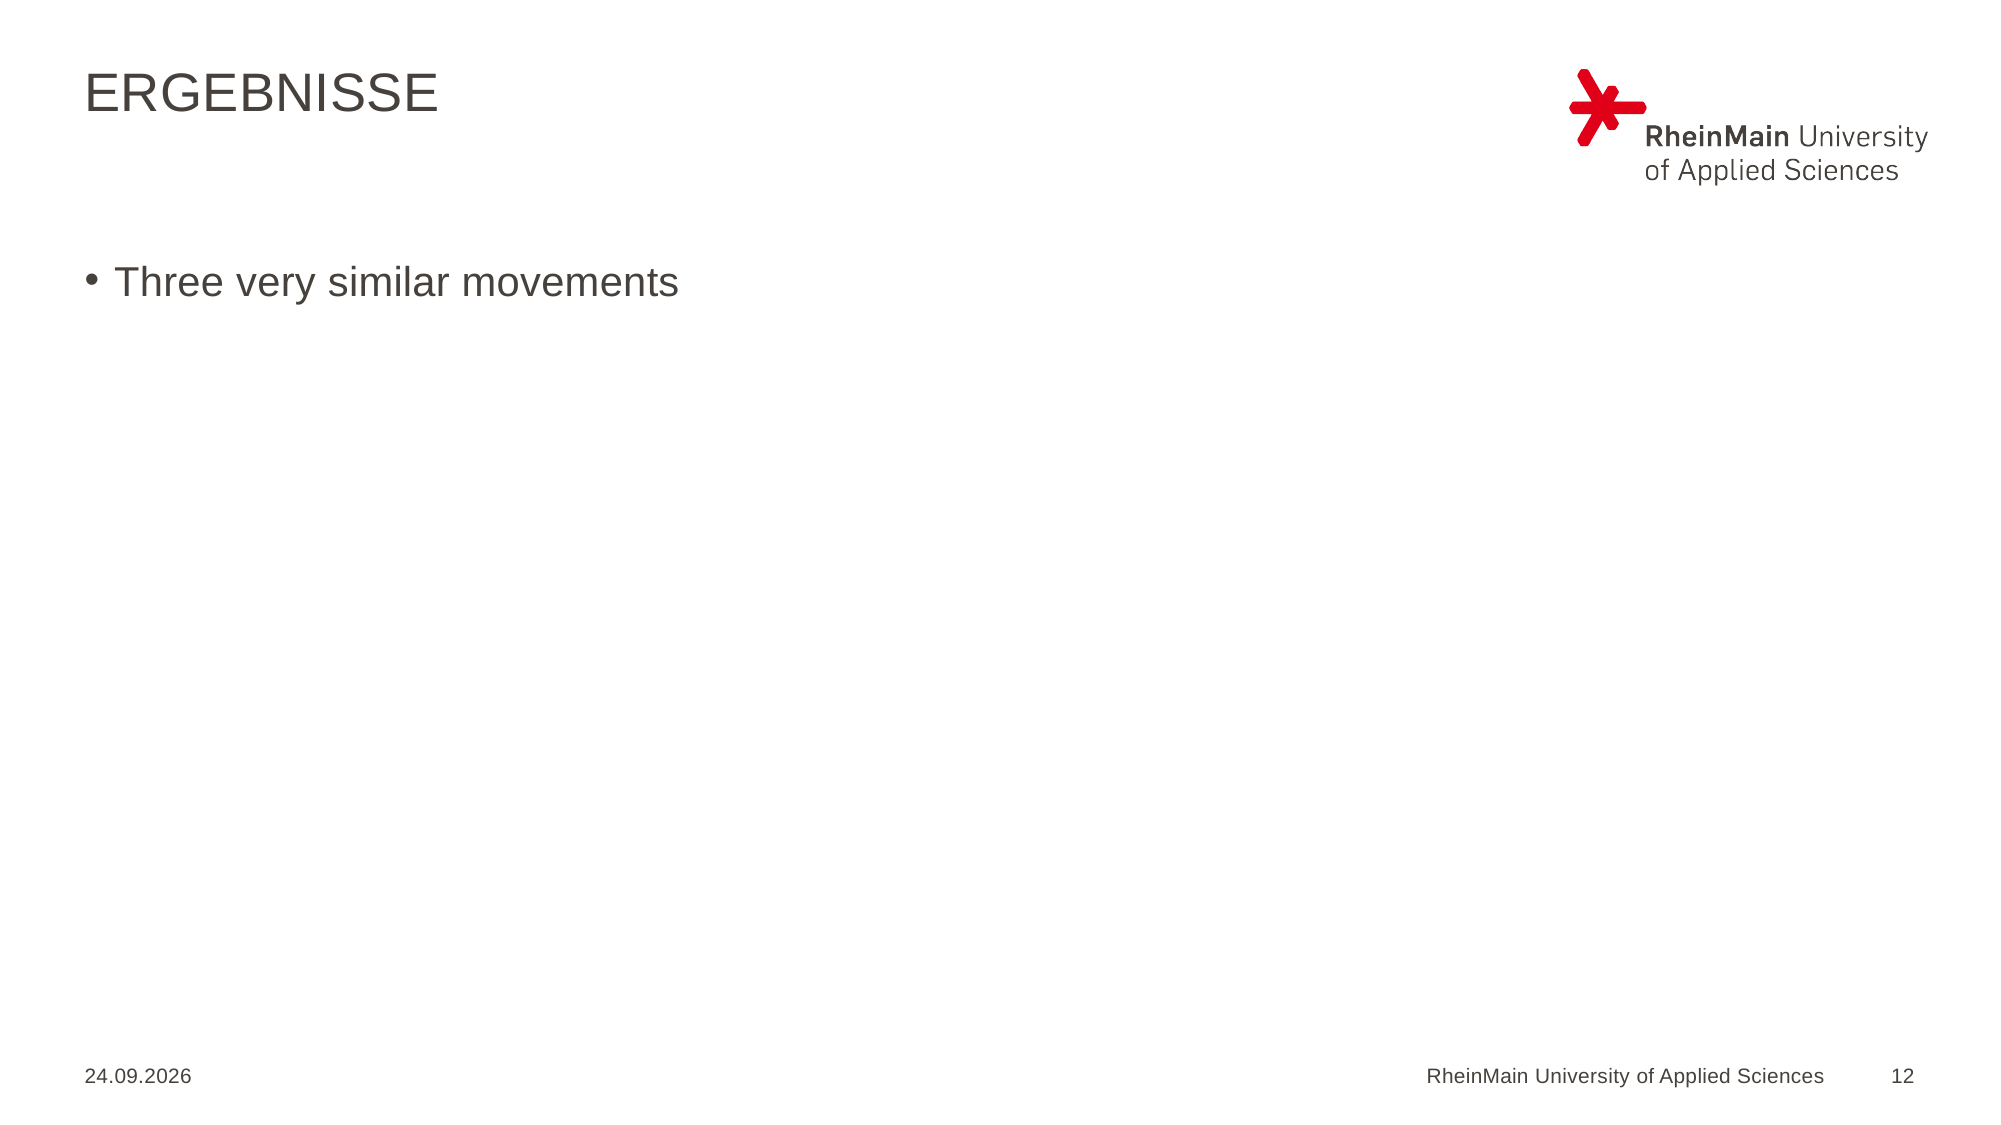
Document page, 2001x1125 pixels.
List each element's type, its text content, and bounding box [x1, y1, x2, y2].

slide_number 25.01.2022 [84, 1059, 325, 1090]
title Ergebnisse [84, 66, 1443, 124]
footer RheinMain University of Applied Sciences [701, 1059, 1845, 1090]
slide_number <number> [1845, 1059, 1915, 1090]
list Three very similar movements [84, 253, 1916, 379]
picture [1537, 37, 1960, 212]
